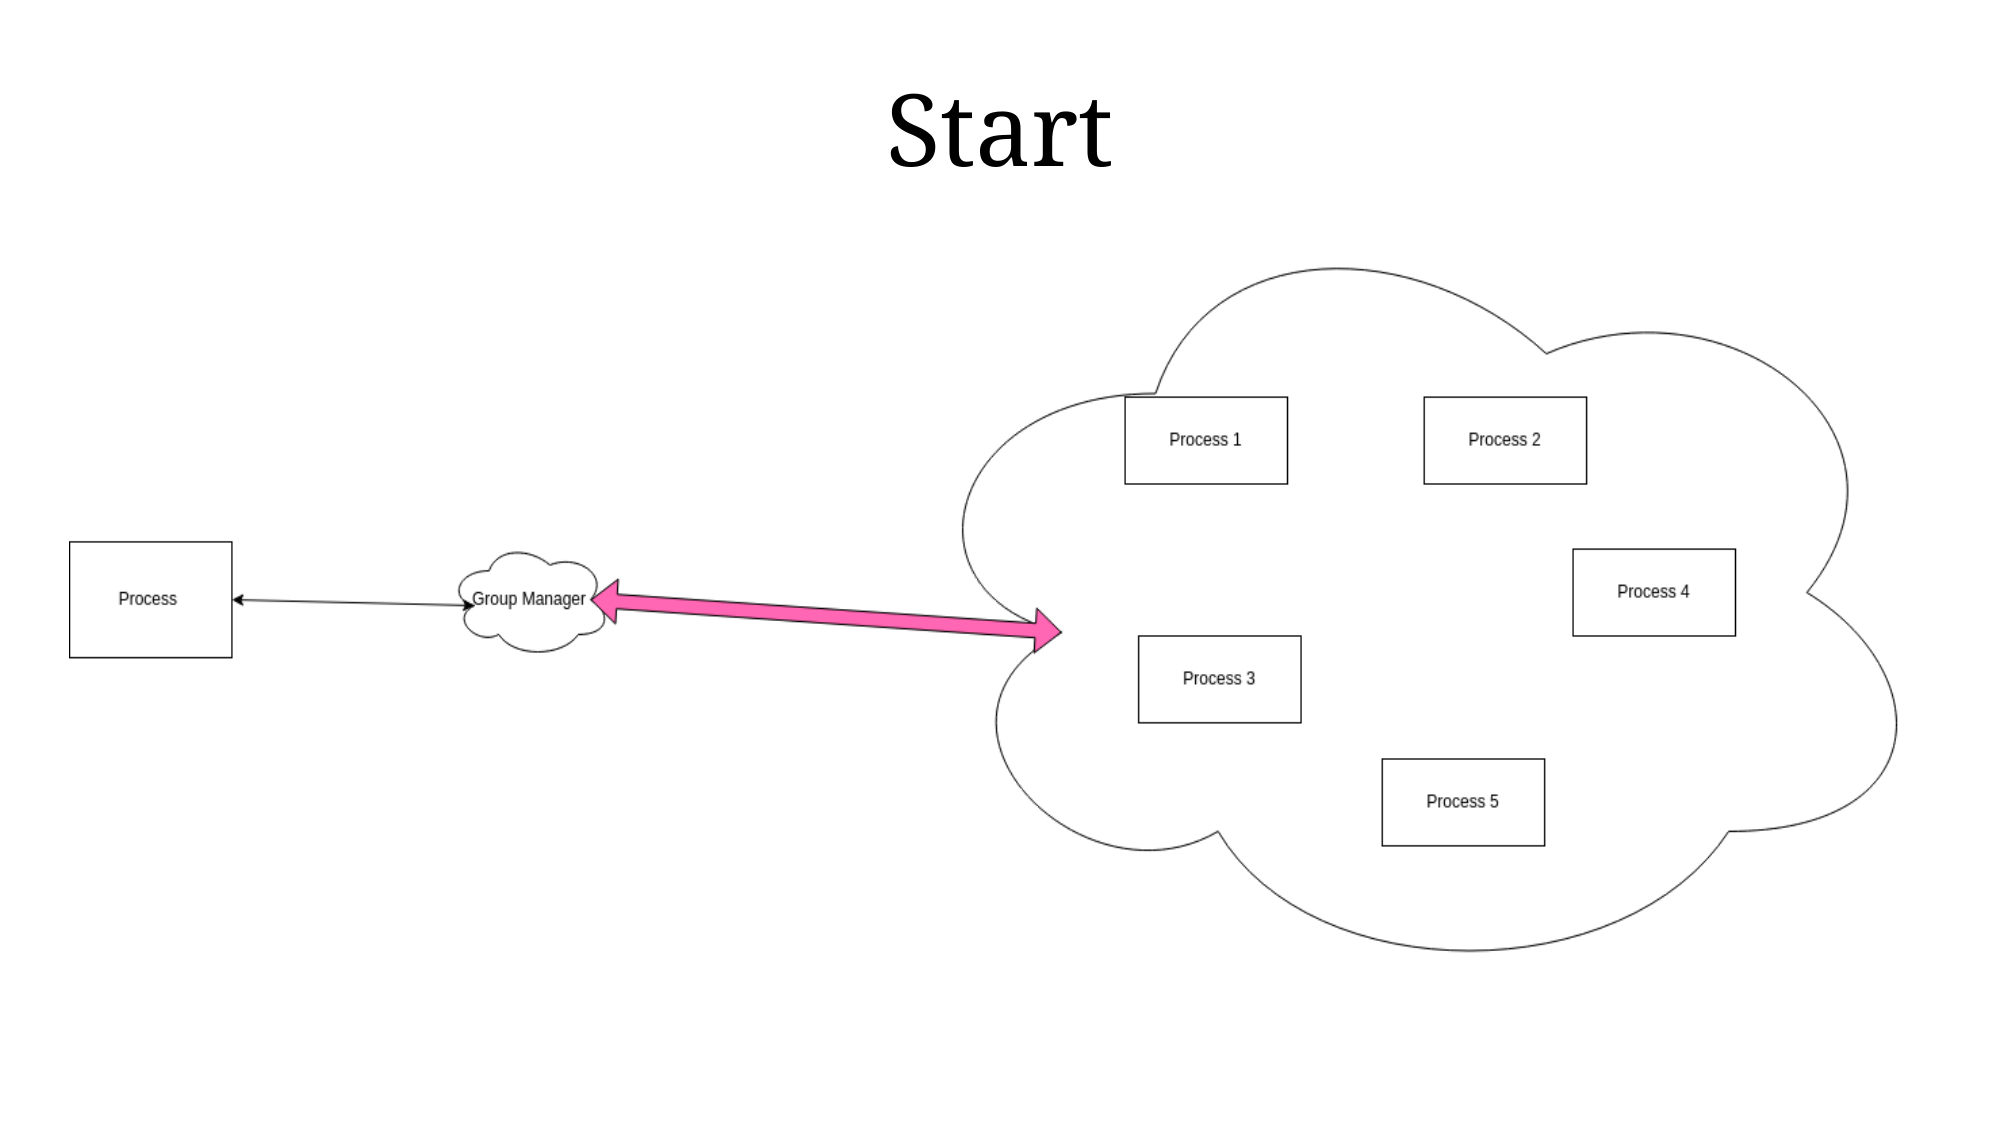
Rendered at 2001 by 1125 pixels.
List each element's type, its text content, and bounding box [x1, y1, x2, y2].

text_box Start [842, 59, 1159, 196]
picture [69, 194, 1938, 993]
